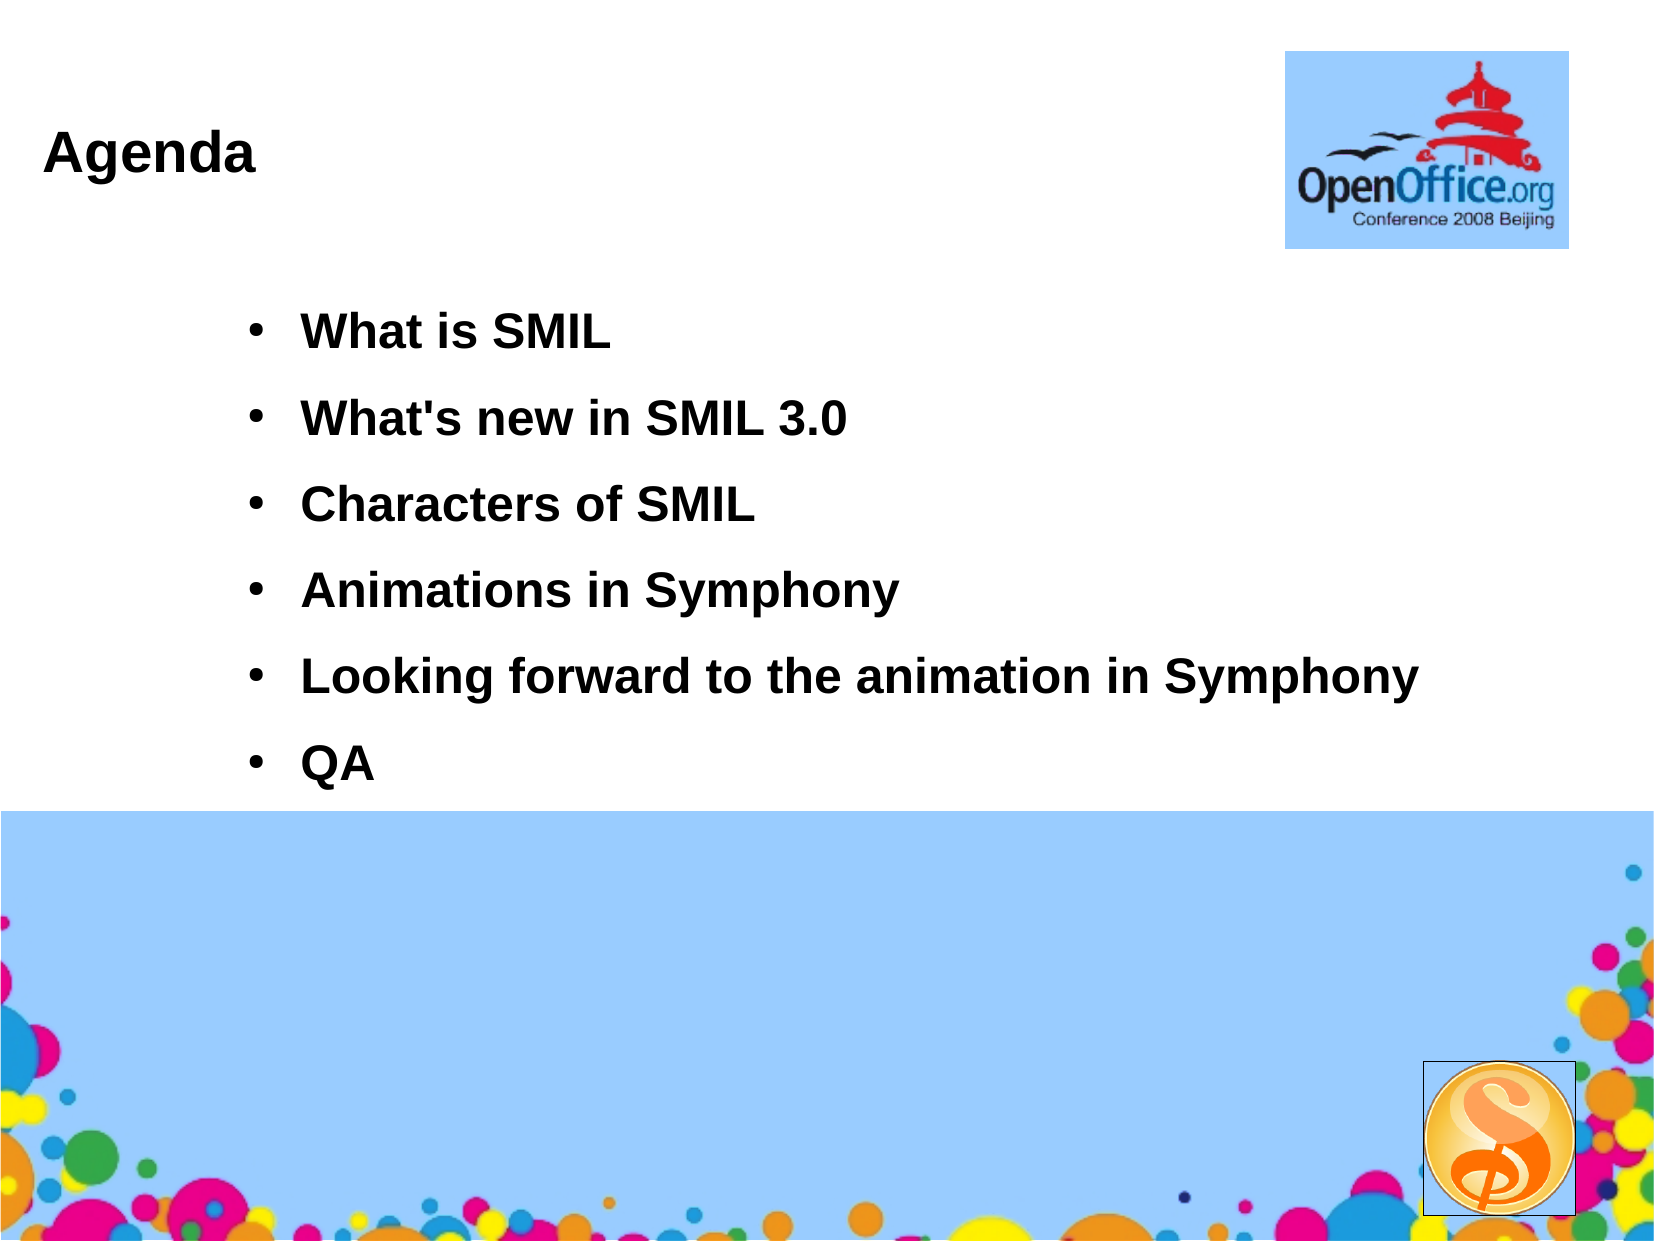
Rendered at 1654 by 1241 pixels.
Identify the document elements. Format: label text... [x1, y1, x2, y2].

picture [1285, 203, 1569, 250]
picture [1285, 51, 1569, 112]
title Agenda [27, 112, 1654, 203]
list What is SMIL What's new in SMIL 3.0 Characters of SMIL Animations in Symphony Looking forward to the animation in Symphony QA [196, 295, 1526, 1002]
picture [0, 811, 1654, 1241]
